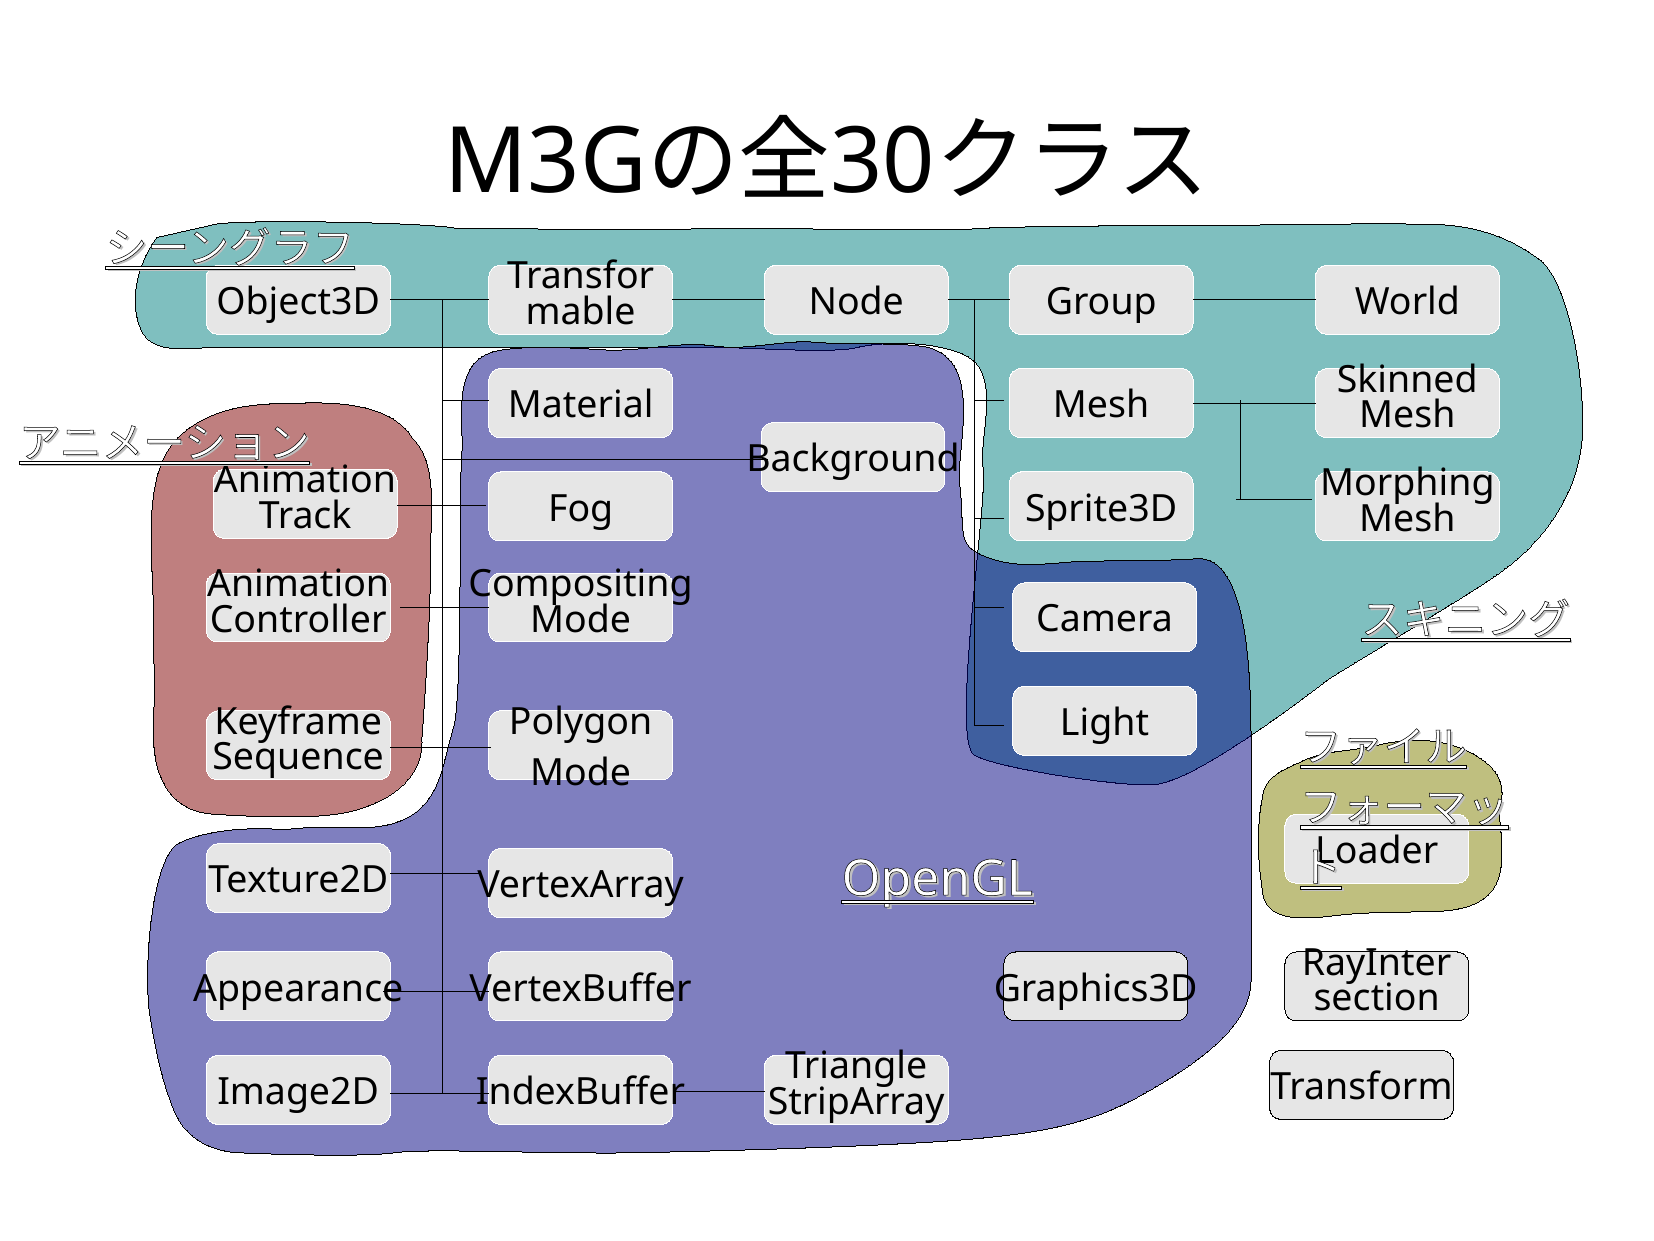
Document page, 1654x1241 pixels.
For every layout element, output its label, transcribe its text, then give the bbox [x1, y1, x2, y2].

text_box [753, 460, 761, 468]
text_box Animation Track [213, 469, 398, 539]
text_box Compositing Mode [488, 573, 673, 642]
text_box Appearance [206, 951, 391, 1021]
text_box [674, 578, 686, 594]
title M3Gの全30クラス [82, 49, 1571, 257]
text_box Loader [1316, 814, 1365, 825]
text_box Graphics3D [1177, 977, 1188, 998]
text_box [147, 257, 1583, 1156]
text_box [135, 271, 442, 349]
text_box Morphing Mesh [1315, 471, 1500, 541]
text_box RayInter section [1284, 951, 1469, 1021]
text_box [151, 466, 432, 817]
text_box アニメーション [4, 401, 342, 462]
text_box VertexBuffer [488, 951, 673, 1021]
text_box Triangle StripArray [764, 1055, 949, 1125]
text_box Keyframe Sequence [206, 710, 391, 780]
text_box OpenGL [826, 834, 1072, 903]
text_box [1452, 811, 1493, 825]
text_box スキニング [1346, 578, 1595, 638]
text_box [673, 593, 686, 602]
text_box Loader [1451, 814, 1469, 825]
text_box World [1315, 265, 1500, 335]
text_box [266, 404, 432, 505]
text_box Texture2D [206, 843, 391, 913]
text_box Fog [488, 471, 673, 541]
text_box Group [1009, 265, 1194, 335]
text_box IndexBuffer [488, 1055, 673, 1125]
text_box Background [761, 422, 945, 492]
text_box Transfor mable [488, 265, 673, 335]
text_box シーングラフ [90, 206, 428, 267]
text_box [391, 983, 398, 989]
text_box Loader [1284, 814, 1469, 884]
text_box Transform [1269, 1050, 1454, 1120]
text_box Mesh [1009, 368, 1194, 438]
text_box [945, 453, 953, 469]
text_box [1258, 769, 1502, 918]
text_box Polygon Mode [488, 710, 673, 780]
text_box VertexArray [488, 848, 673, 918]
text_box Skinned Mesh [1315, 368, 1500, 438]
text_box [201, 979, 206, 990]
text_box Sprite3D [1009, 471, 1194, 541]
text_box Node [764, 265, 949, 335]
text_box ファイル フォーマット [1285, 705, 1536, 811]
text_box [753, 447, 761, 456]
text_box Object3D [206, 267, 391, 335]
text_box Loader [1370, 814, 1453, 825]
text_box Camera [1012, 582, 1197, 652]
text_box Image2D [206, 1055, 391, 1125]
text_box [1489, 815, 1501, 825]
text_box Material [488, 368, 673, 438]
text_box Graphics3D [1003, 951, 1188, 1021]
text_box Animation Controller [206, 573, 391, 642]
text_box Light [1012, 686, 1197, 756]
